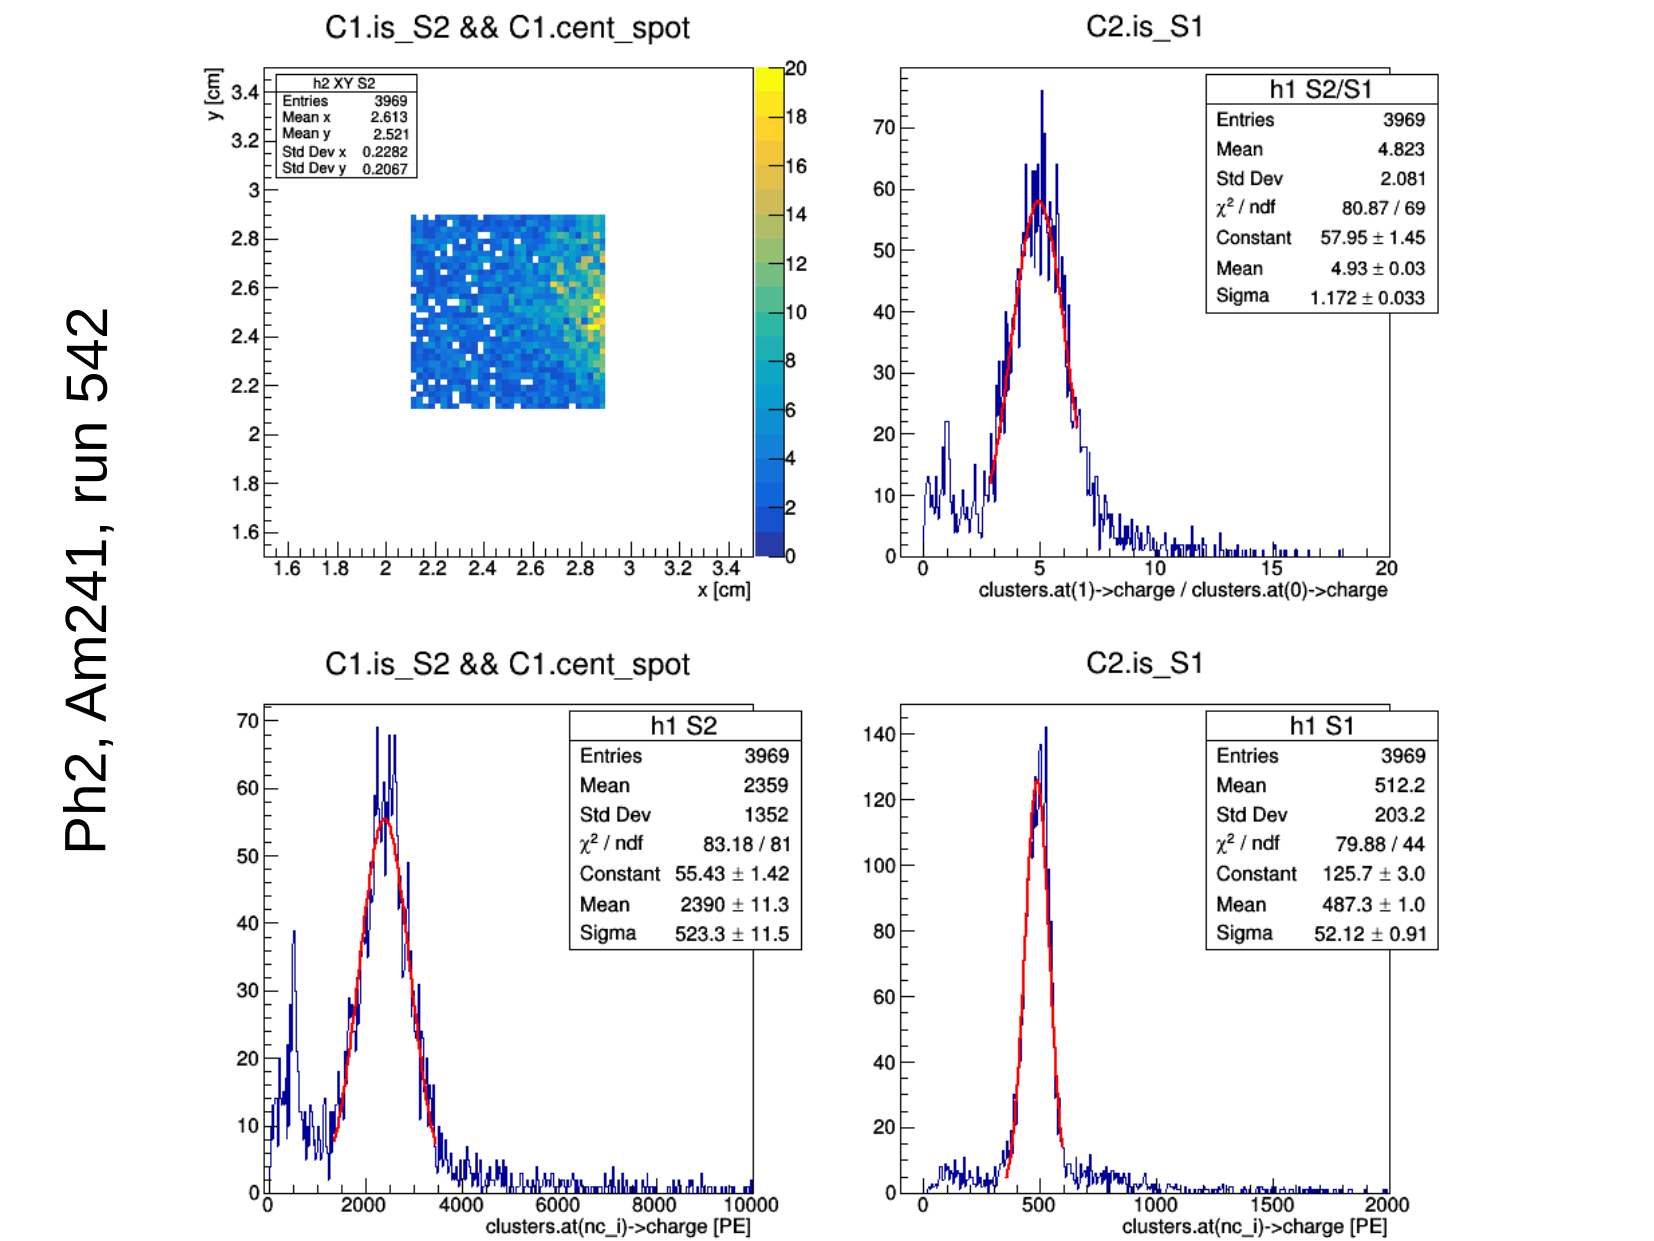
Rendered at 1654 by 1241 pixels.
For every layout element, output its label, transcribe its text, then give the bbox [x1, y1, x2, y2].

picture [198, 3, 1455, 1241]
text_box Ph2, Am241, run 542 [45, 240, 181, 923]
